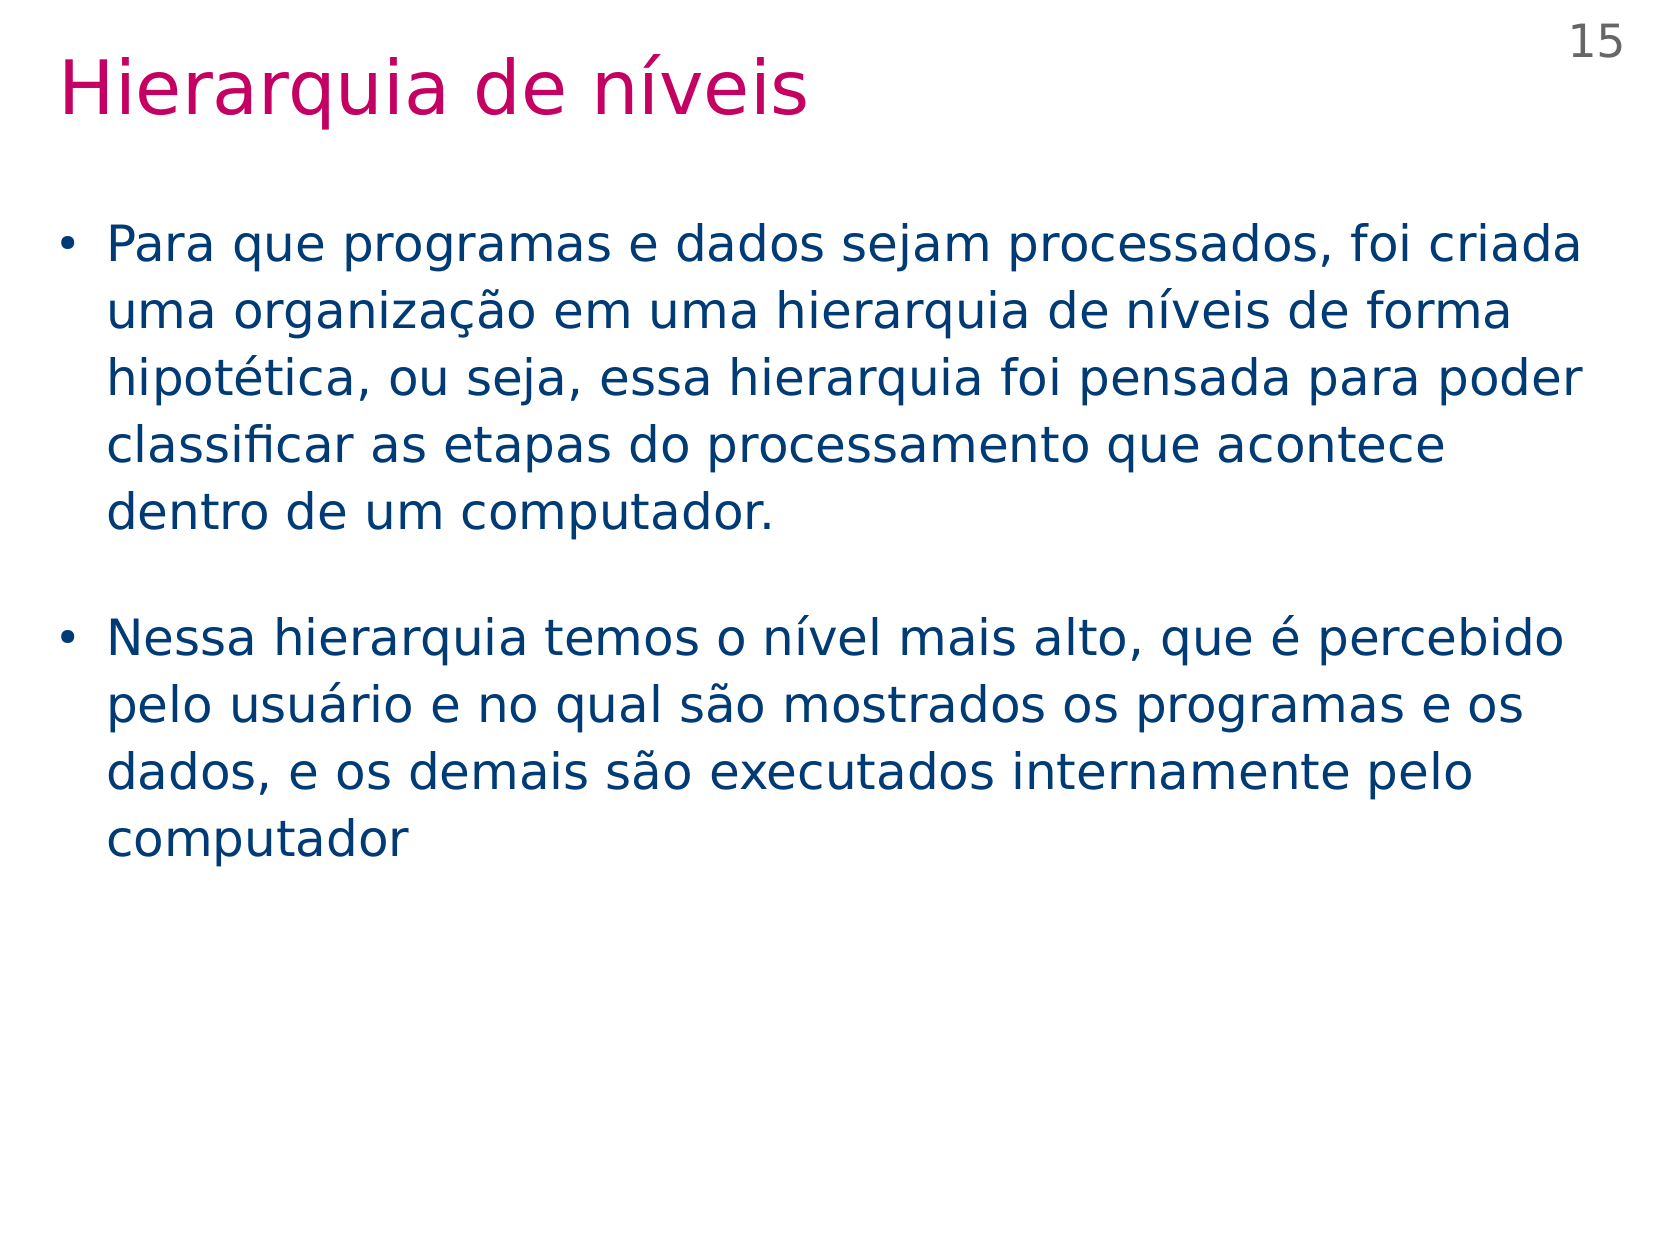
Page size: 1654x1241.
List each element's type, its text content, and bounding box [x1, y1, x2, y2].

title Hierarquia de níveis [59, 29, 1625, 148]
list Para que programas e dados sejam processados, foi criada uma organização em uma hierarquia de níveis de forma hipotética, ou seja, essa hierarquia foi pensada para poder classificar as etapas do processamento que acontece dentro de um computador. Nessa hierarquia temos o nível mais alto, que é percebido pelo usuário e no qual são mostrados os programas e os dados, e os demais são executados internamente pelo computador [59, 206, 1625, 1211]
